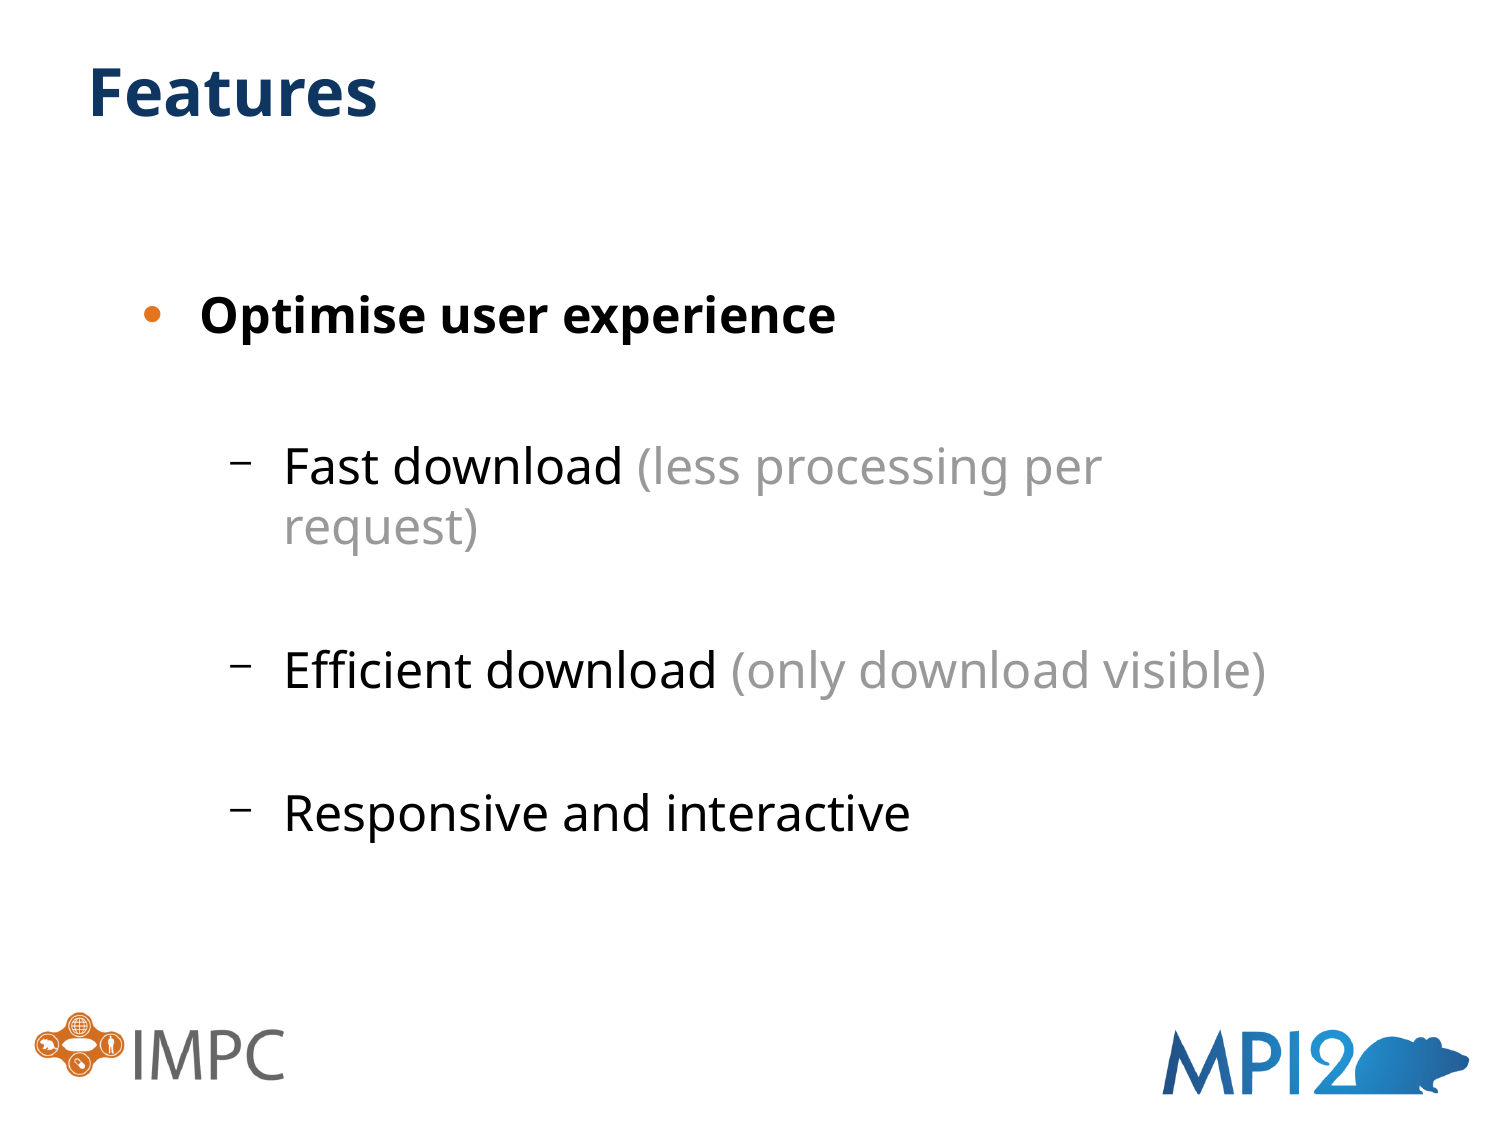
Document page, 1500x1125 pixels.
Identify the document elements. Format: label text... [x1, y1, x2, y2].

title Features [87, 50, 1425, 175]
picture [30, 1007, 291, 1082]
list Optimise user experience Fast download (less processing per request) Efficient download (only download visible) Responsive and interactive [141, 283, 1307, 852]
picture [1156, 1027, 1470, 1096]
